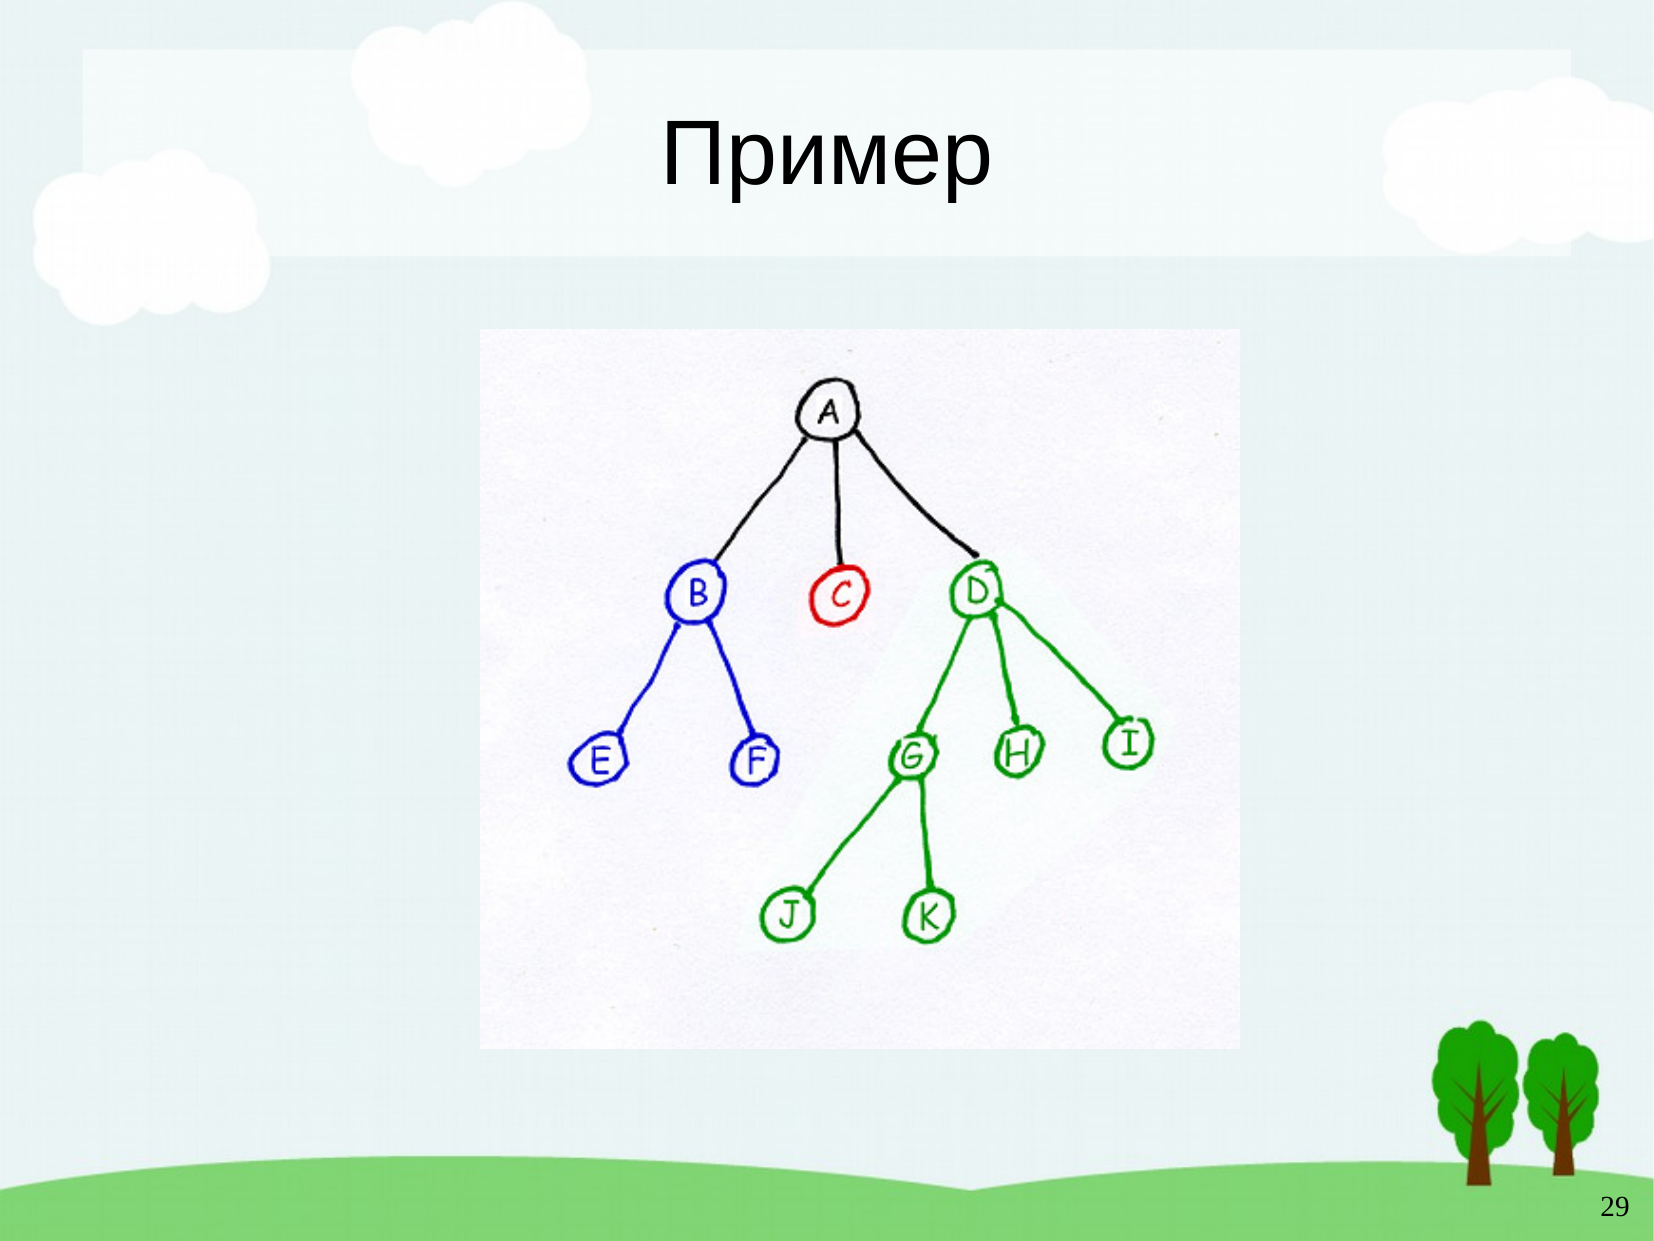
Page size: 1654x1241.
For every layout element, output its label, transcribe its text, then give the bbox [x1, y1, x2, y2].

title Пример [82, 49, 1571, 257]
picture [0, 0, 1654, 1241]
